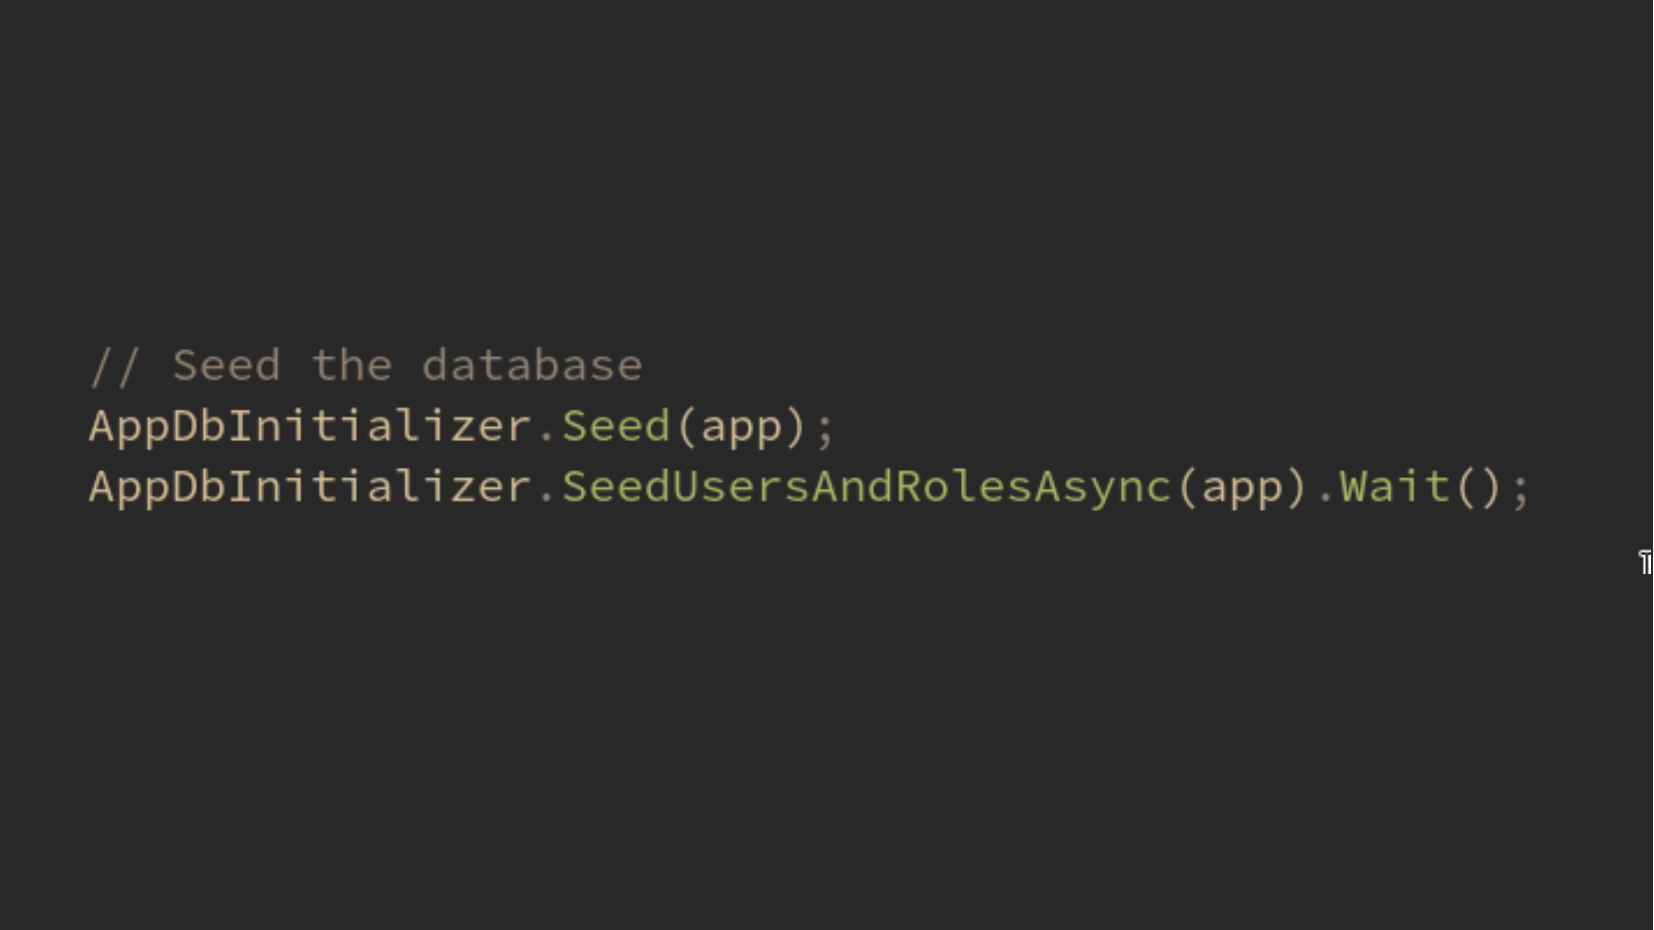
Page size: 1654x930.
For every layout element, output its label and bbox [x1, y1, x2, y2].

picture [37, 299, 1651, 574]
